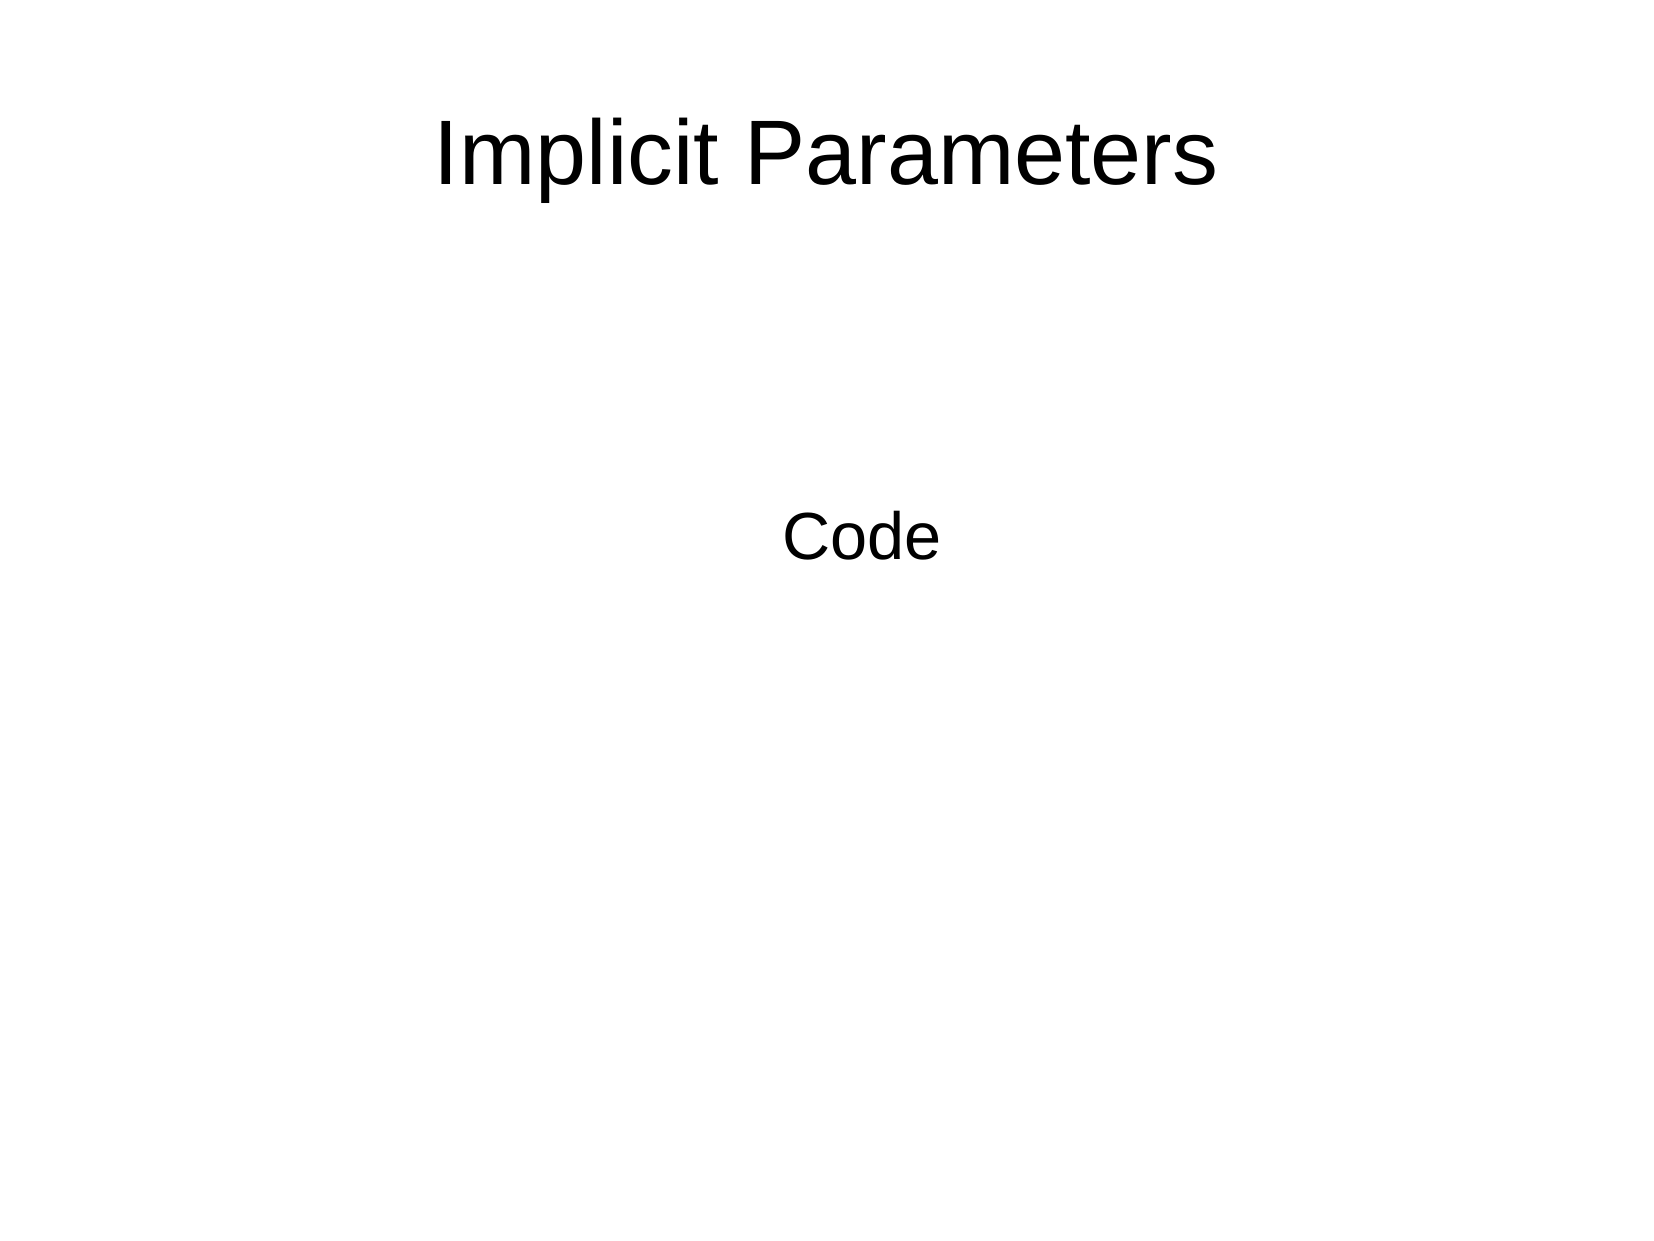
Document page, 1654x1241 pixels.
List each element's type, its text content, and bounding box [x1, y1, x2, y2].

list Code [82, 290, 1571, 1010]
title Implicit Parameters [82, 49, 1571, 257]
